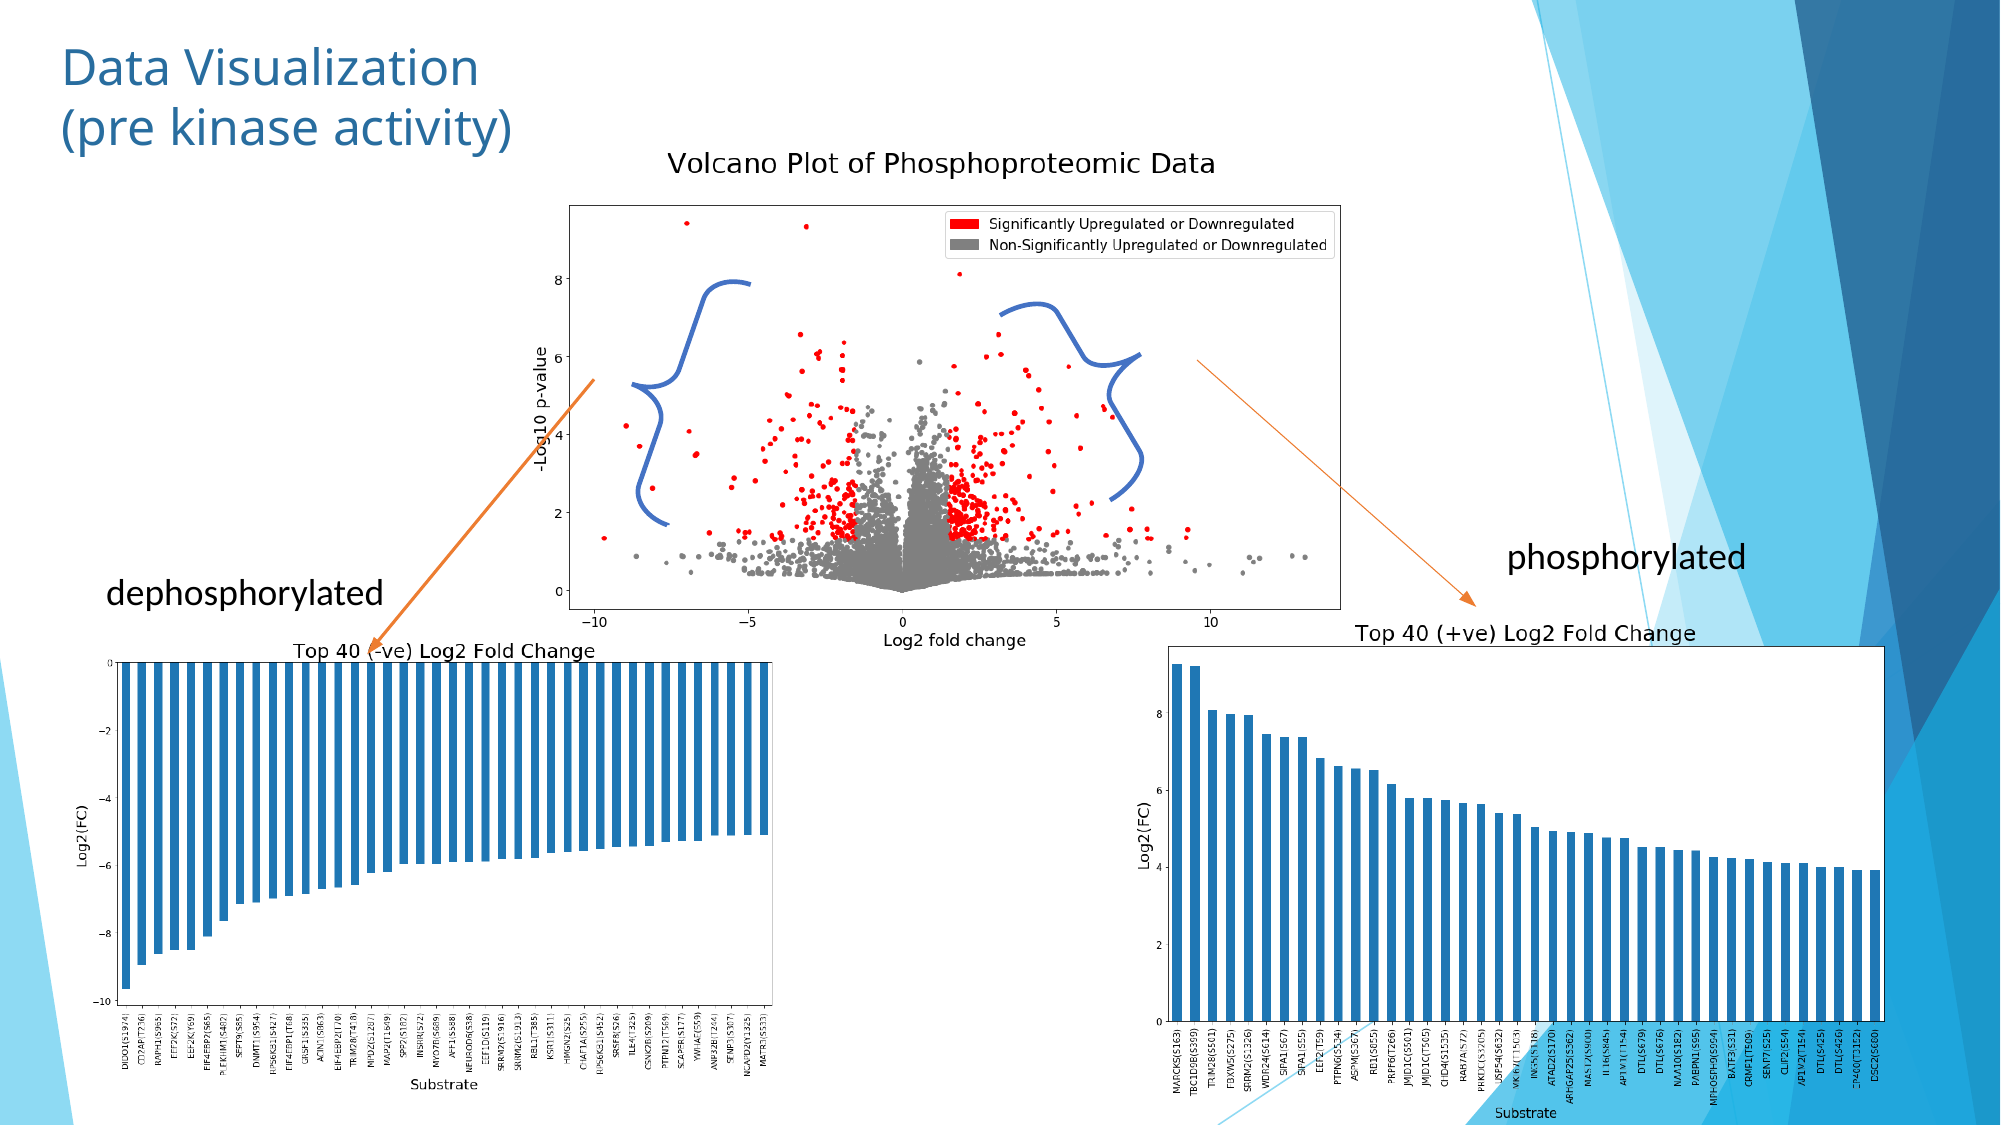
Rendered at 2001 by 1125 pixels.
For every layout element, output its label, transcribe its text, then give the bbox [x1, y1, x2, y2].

text_box dephosphorylated [91, 560, 542, 621]
text_box Data Visualization (pre kinase activity) [46, 28, 540, 163]
text_box phosphorylated [1491, 524, 1942, 586]
picture [69, 145, 1892, 1125]
